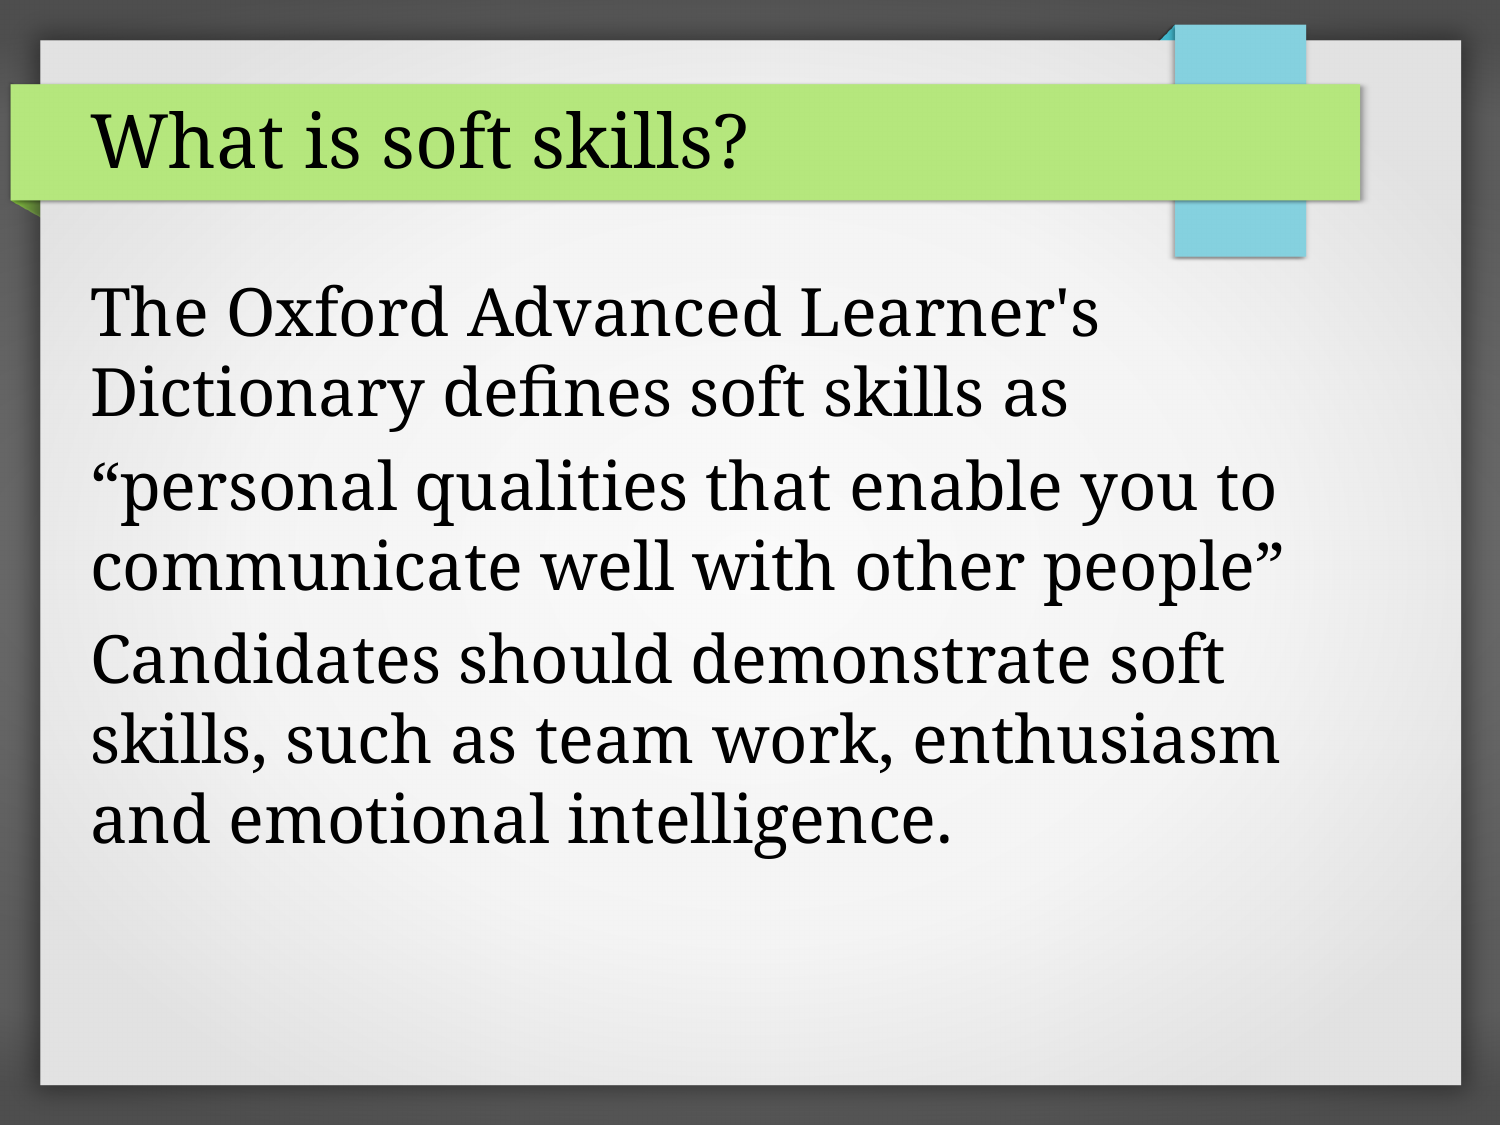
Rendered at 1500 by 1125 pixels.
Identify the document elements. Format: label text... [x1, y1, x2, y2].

picture [0, 0, 1500, 1125]
list The Oxford Advanced Learner's Dictionary defines soft skills as “personal qualities that enable you to communicate well with other people” Candidates should demonstrate soft skills, such as team work, enthusiasm and emotional intelligence. [75, 262, 1425, 1005]
title What is soft skills? [75, 45, 1425, 233]
